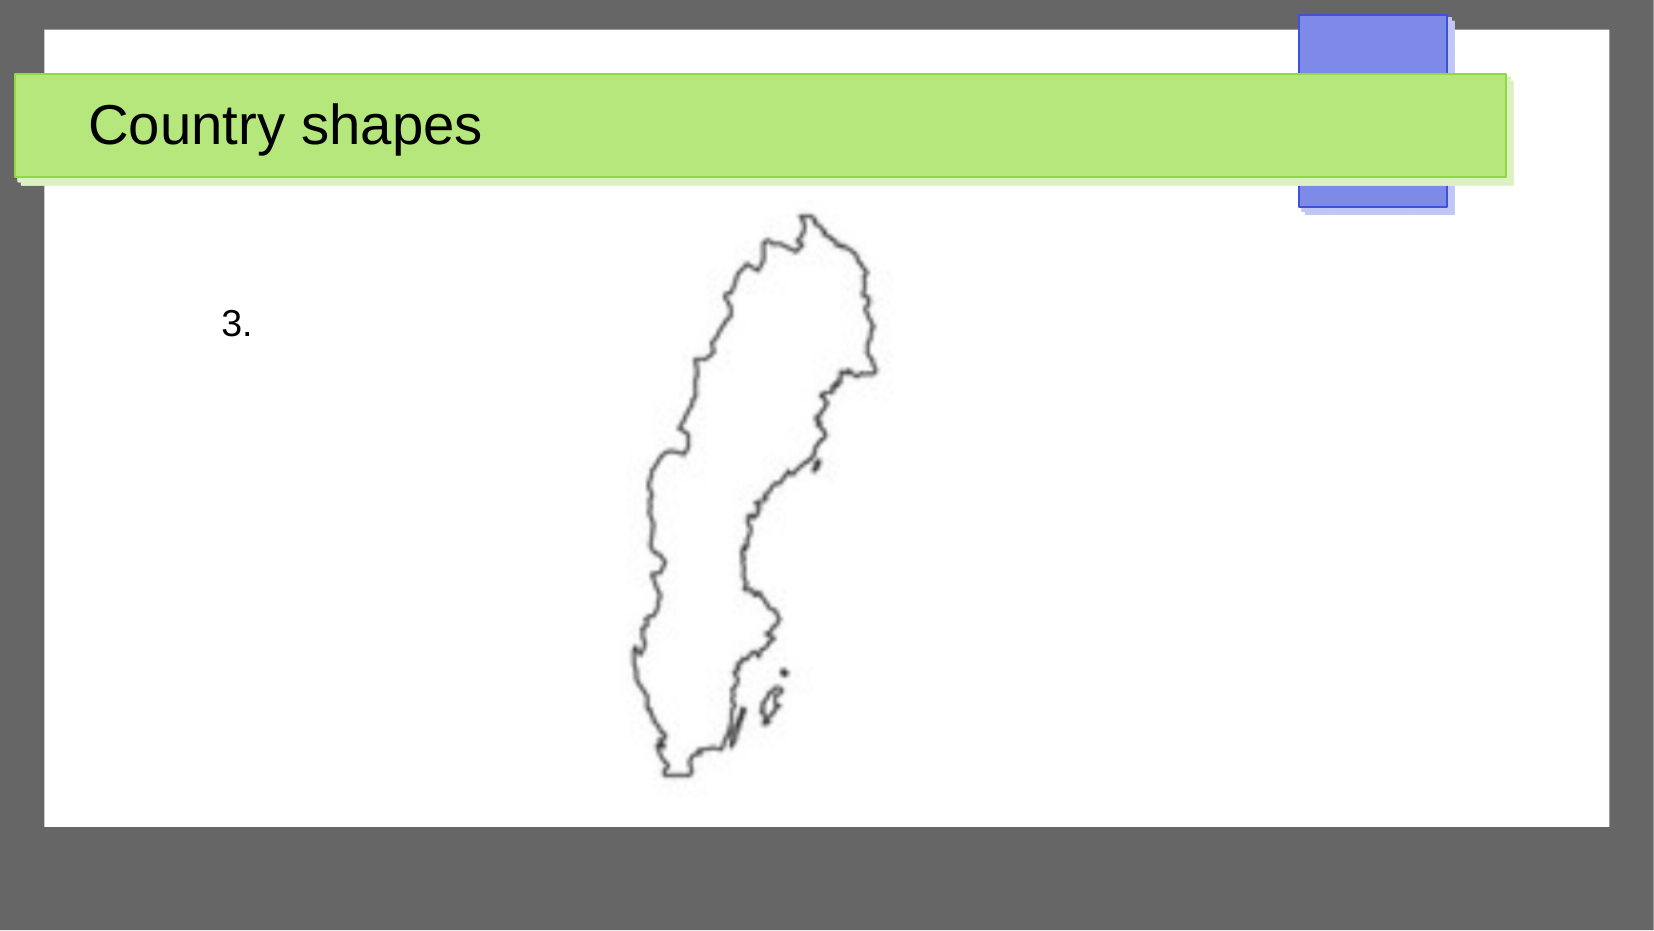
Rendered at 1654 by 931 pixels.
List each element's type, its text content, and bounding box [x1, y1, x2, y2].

title Country shapes [88, 73, 1506, 178]
text_box 3. [206, 295, 268, 353]
picture [556, 200, 916, 798]
